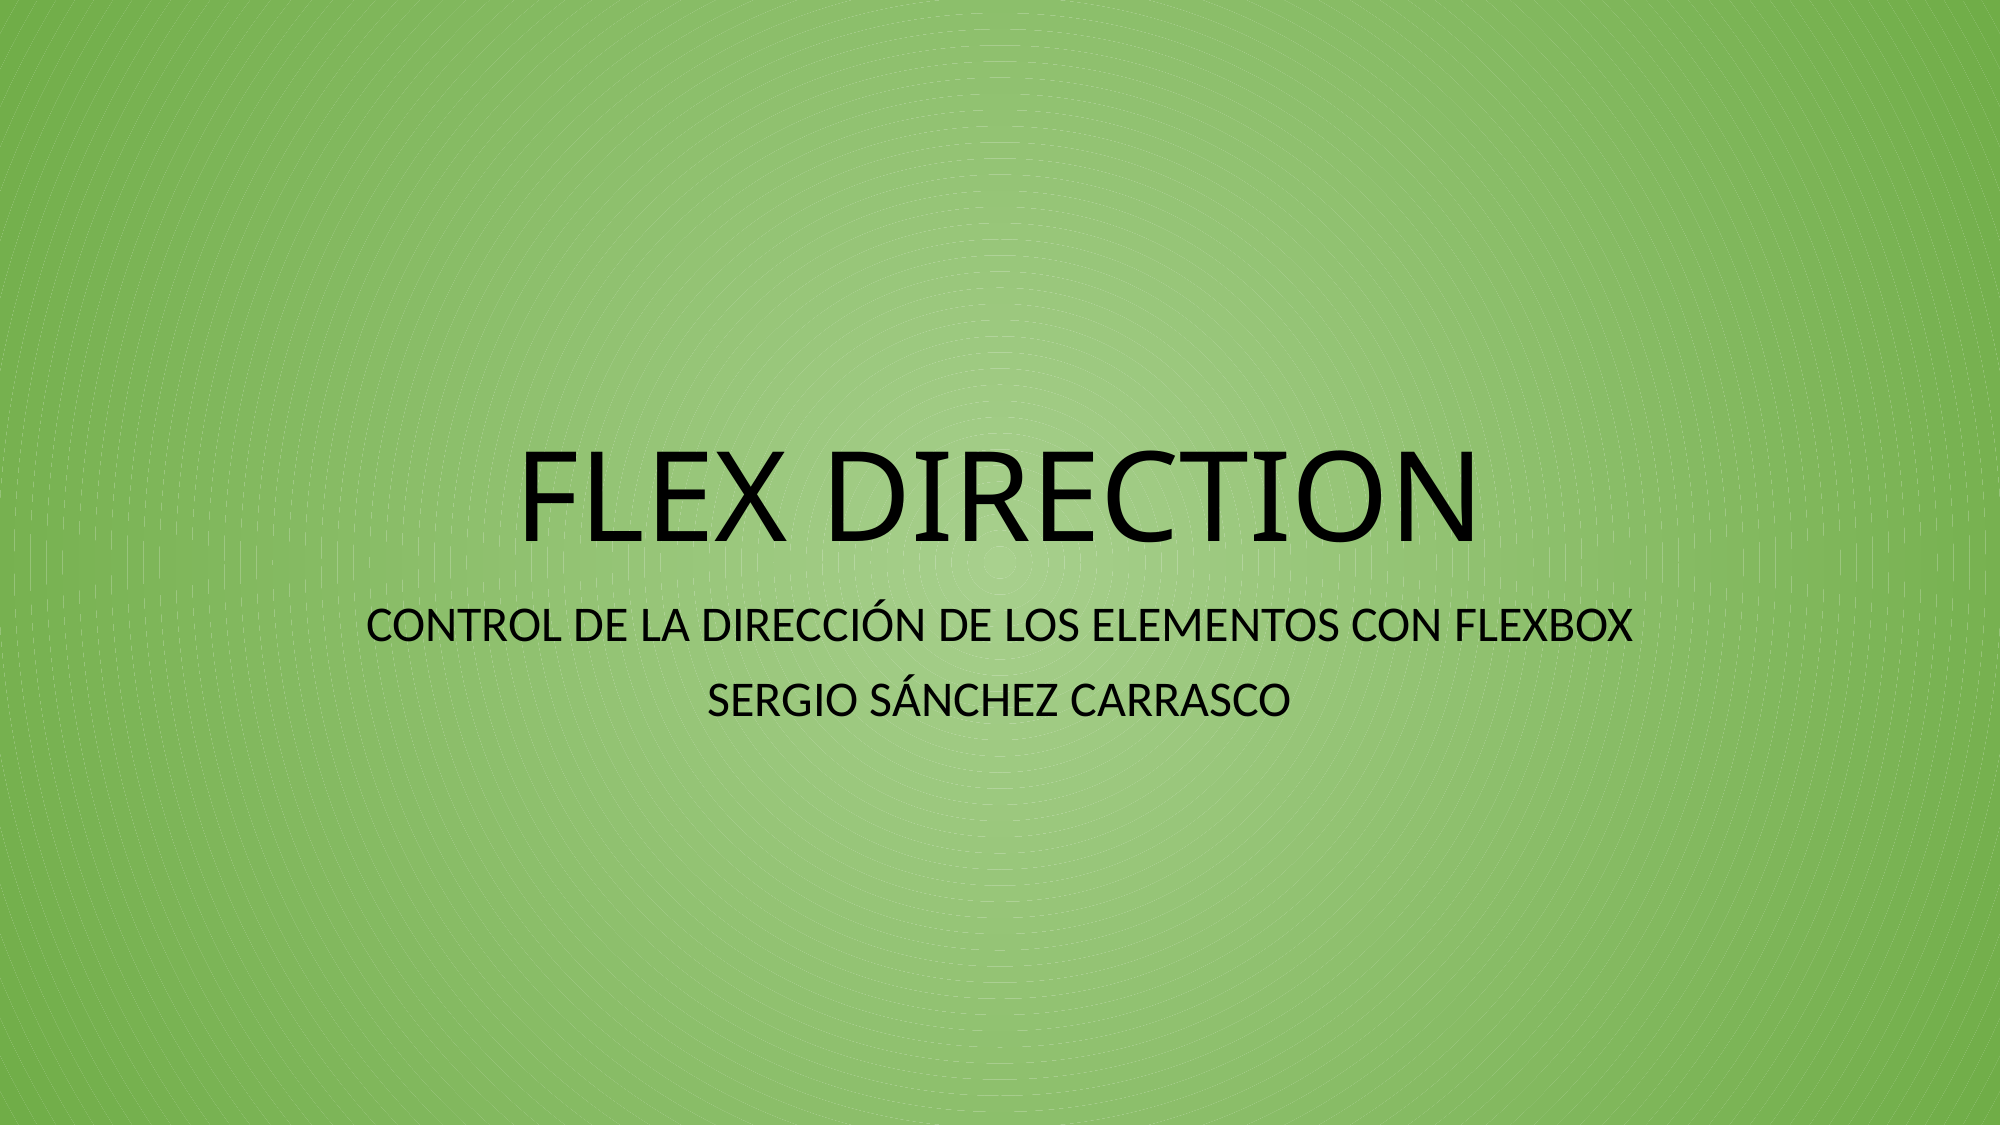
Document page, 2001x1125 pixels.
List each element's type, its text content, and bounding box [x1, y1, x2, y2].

title FLEX DIRECTION [249, 184, 1750, 576]
subtitle CONTROL DE LA DIRECCIÓN DE LOS ELEMENTOS CON FLEXBOX SERGIO SÁNCHEZ CARRASCO [249, 590, 1750, 863]
